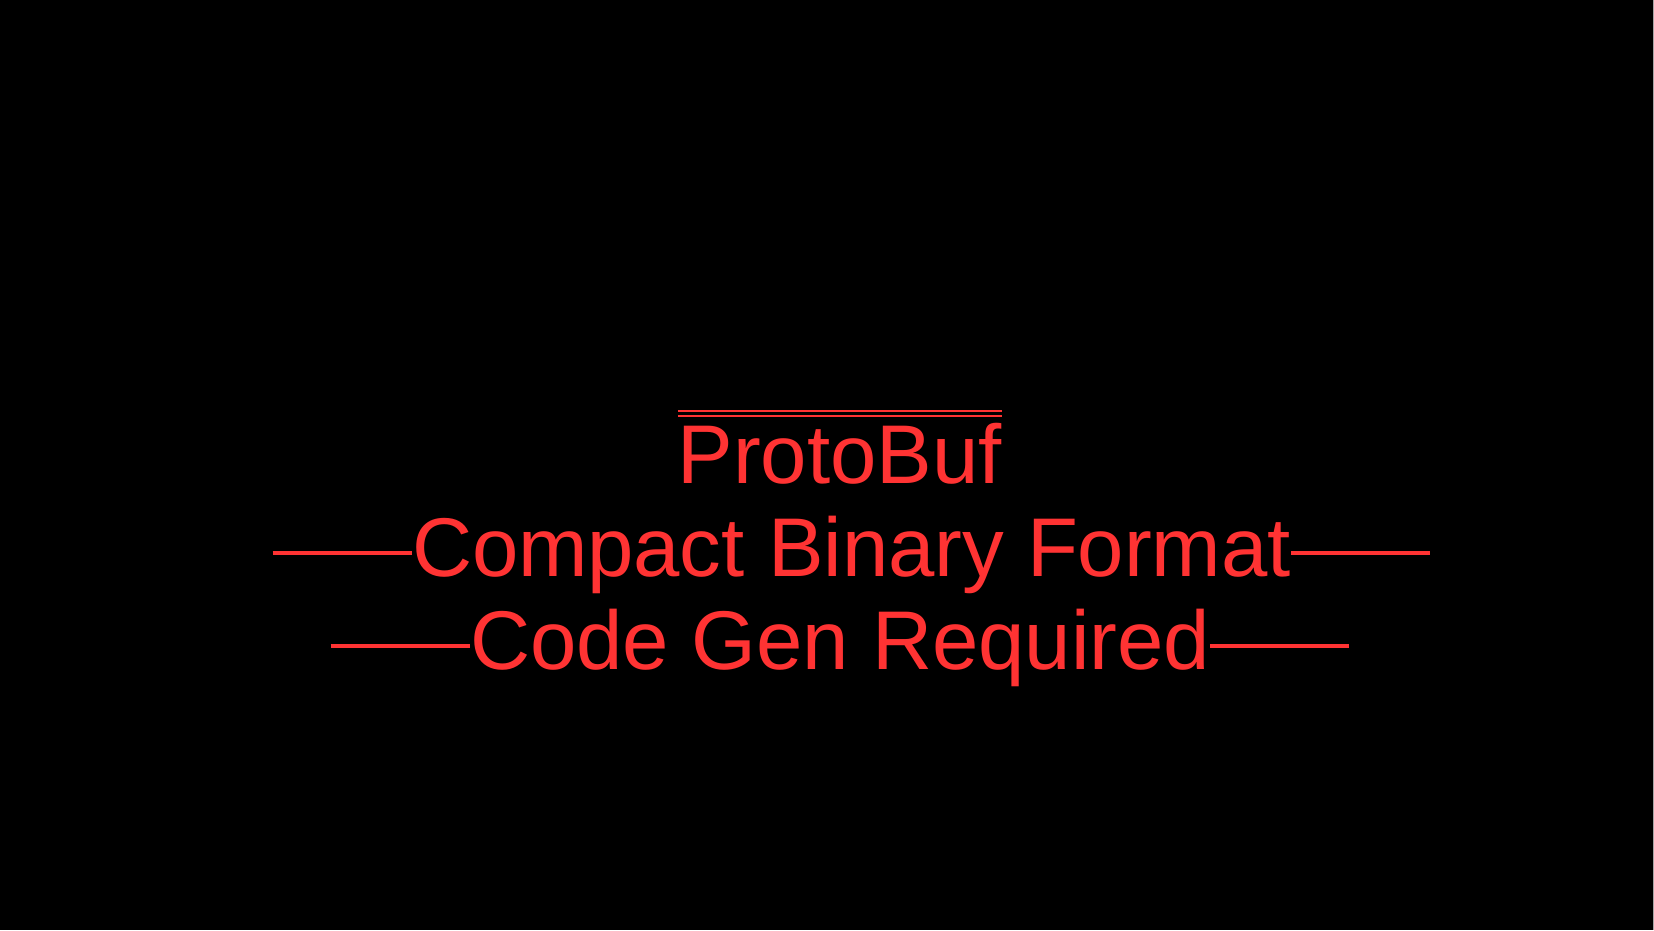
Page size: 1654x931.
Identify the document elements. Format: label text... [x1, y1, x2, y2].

text_box ProtoBuf Compact Binary Format Code Gen Required [165, 401, 1516, 777]
